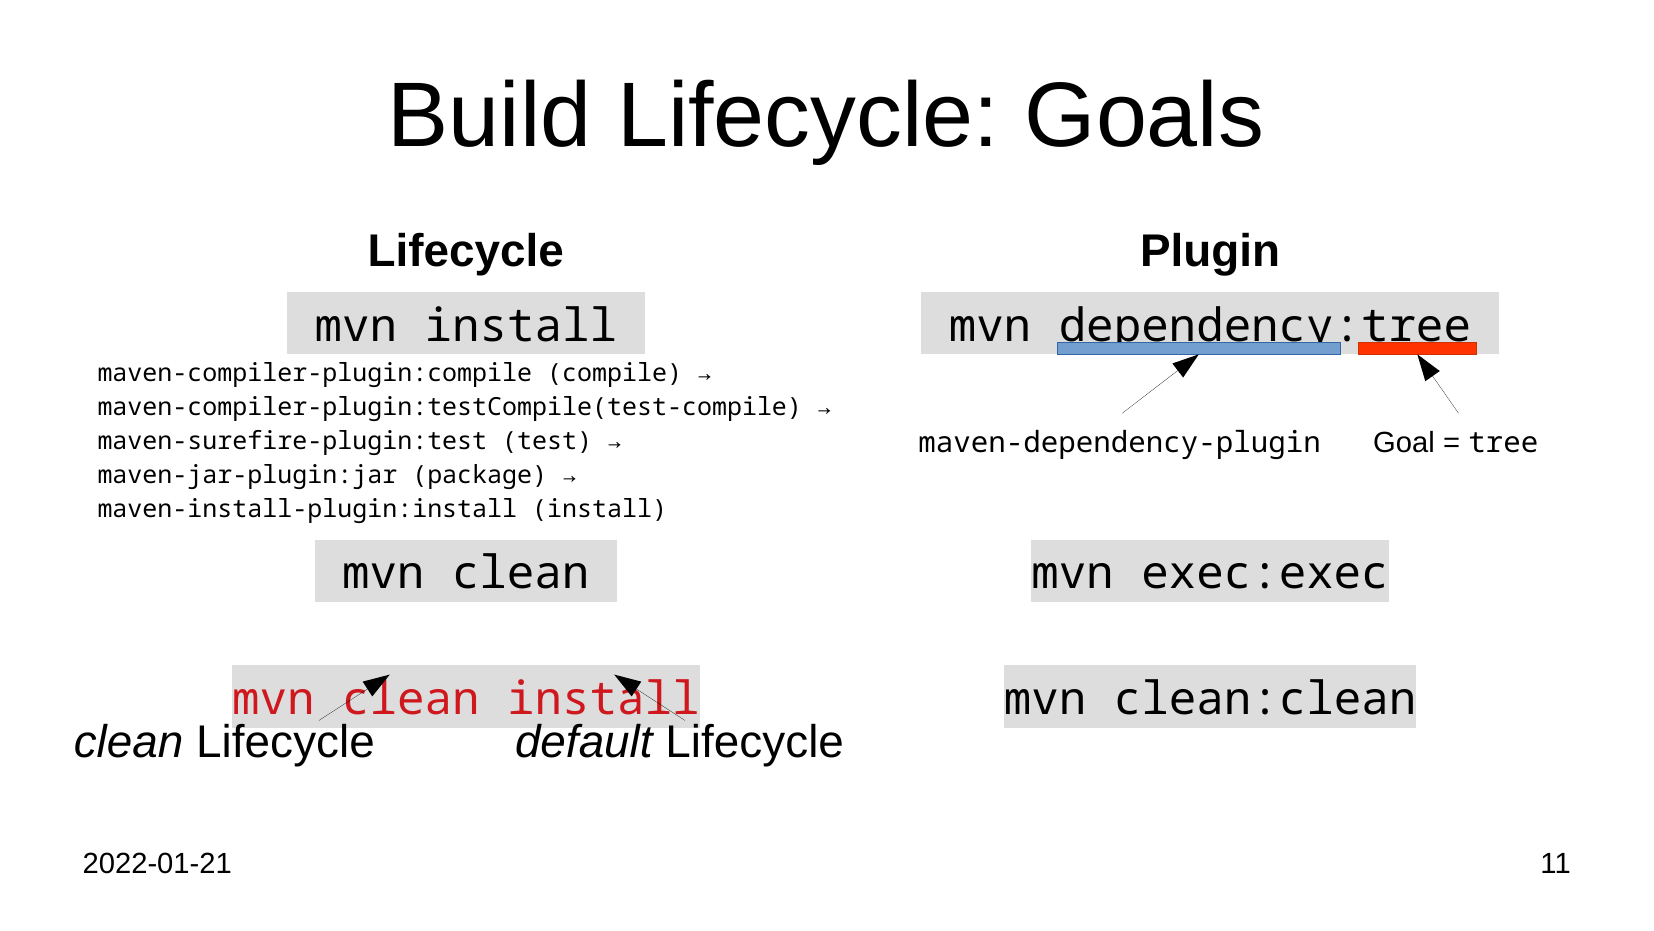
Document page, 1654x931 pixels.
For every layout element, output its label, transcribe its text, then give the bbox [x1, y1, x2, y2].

title Build Lifecycle: Goals [82, 37, 1571, 193]
text_box Goal = tree [1358, 413, 1560, 463]
table_cell mvn install maven-compiler-plugin:compile (compile) → maven-compiler-plugin:testCompile(test-compile) → maven-surefire-plugin:test (test) → maven-jar-plugin:jar (package) → maven-install-plugin:install (install) [84, 285, 849, 532]
table_cell mvn clean mvn clean install [84, 533, 849, 708]
table_cell mvn clean mvn clean install [402, 728, 500, 735]
table_cell mvn exec:exec mvn clean:clean [850, 533, 1572, 735]
text_box default Lifecycle [500, 708, 910, 780]
text_box clean Lifecycle [59, 708, 402, 780]
table_cell mvn dependency:tree [850, 285, 1572, 532]
table_header Lifecycle [84, 219, 849, 284]
text_box [1358, 342, 1477, 355]
text_box [1057, 342, 1341, 355]
table_header Plugin [850, 219, 1572, 284]
text_box maven-dependency-plugin [903, 413, 1341, 463]
